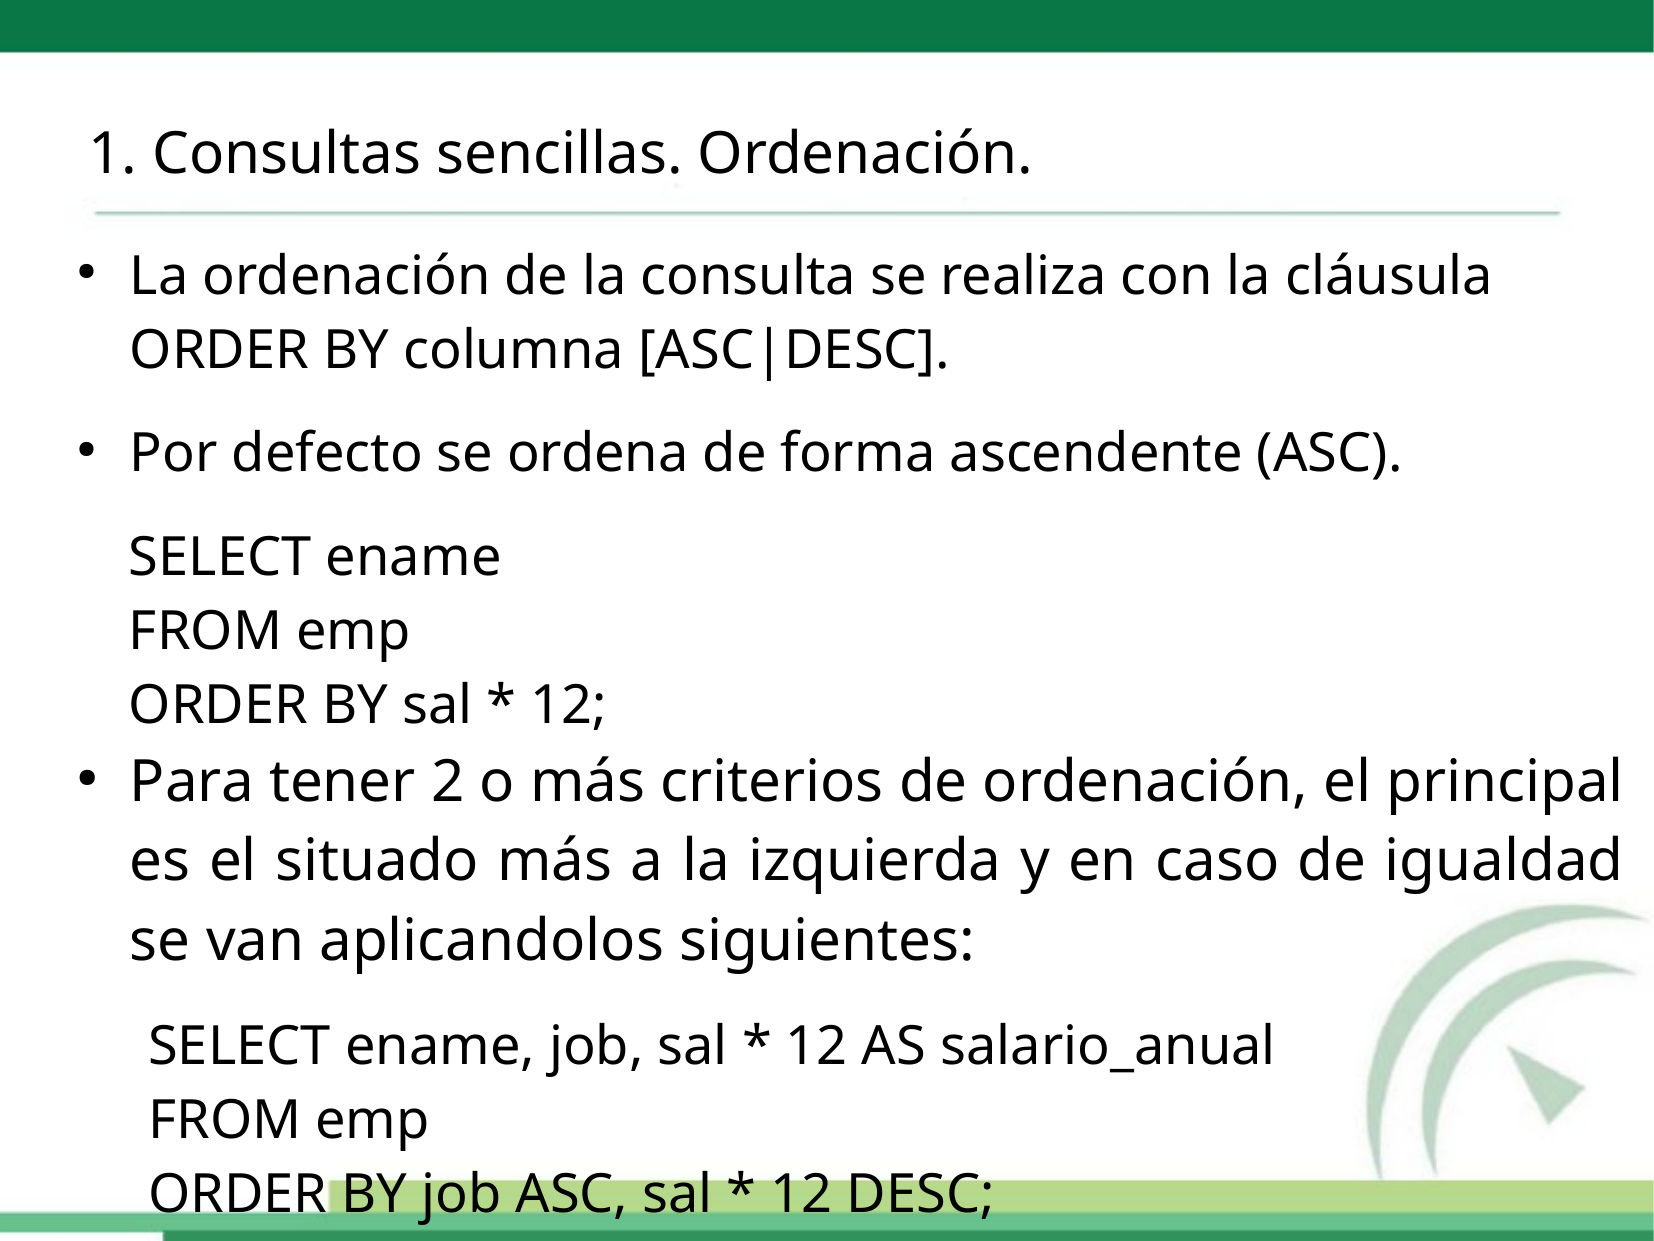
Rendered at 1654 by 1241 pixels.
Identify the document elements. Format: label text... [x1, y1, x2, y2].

list La ordenación de la consulta se realiza con la cláusula ORDER BY columna [ASC|DESC]. Por defecto se ordena de forma ascendente (ASC). SELECT ename FROM emp ORDER BY sal * 12; Para tener 2 o más criterios de ordenación, el principal es el situado más a la izquierda y en caso de igualdad se van aplicandolos siguientes: SELECT ename, job, sal * 12 AS salario_anual FROM emp ORDER BY job ASC, sal * 12 DESC; [59, 236, 1625, 1096]
title 1. Consultas sencillas. Ordenación. [88, 46, 1577, 236]
picture [0, 0, 1654, 1241]
